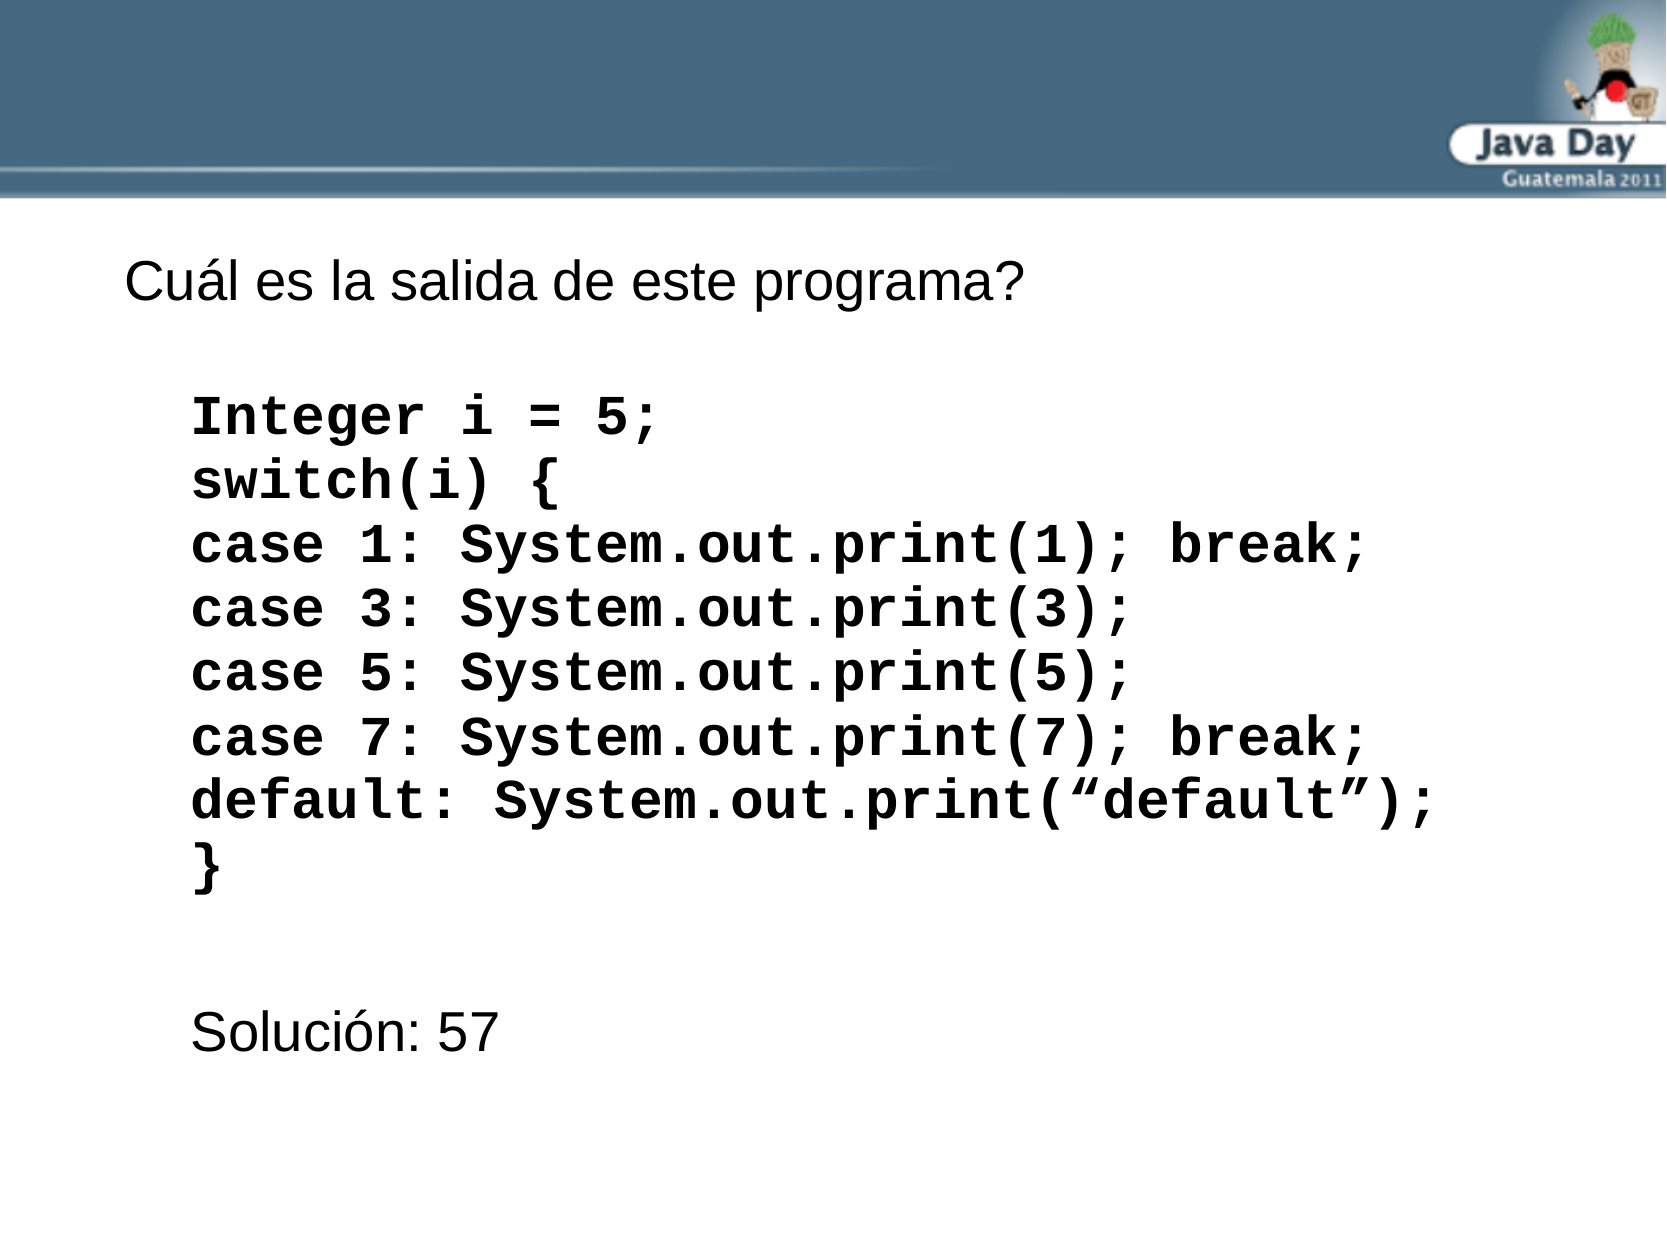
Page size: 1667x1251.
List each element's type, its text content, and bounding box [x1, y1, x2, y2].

picture [0, 0, 1666, 200]
text_box Integer i = 5; switch(i) { case 1: System.out.print(1); break; case 3: System.out.print(3); case 5: System.out.print(5); case 7: System.out.print(7); break; default: System.out.print(“default”); } [190, 383, 1445, 896]
text_box Cuál es la salida de este programa? [124, 248, 1164, 314]
text_box Solución: 57 [190, 999, 1230, 1065]
